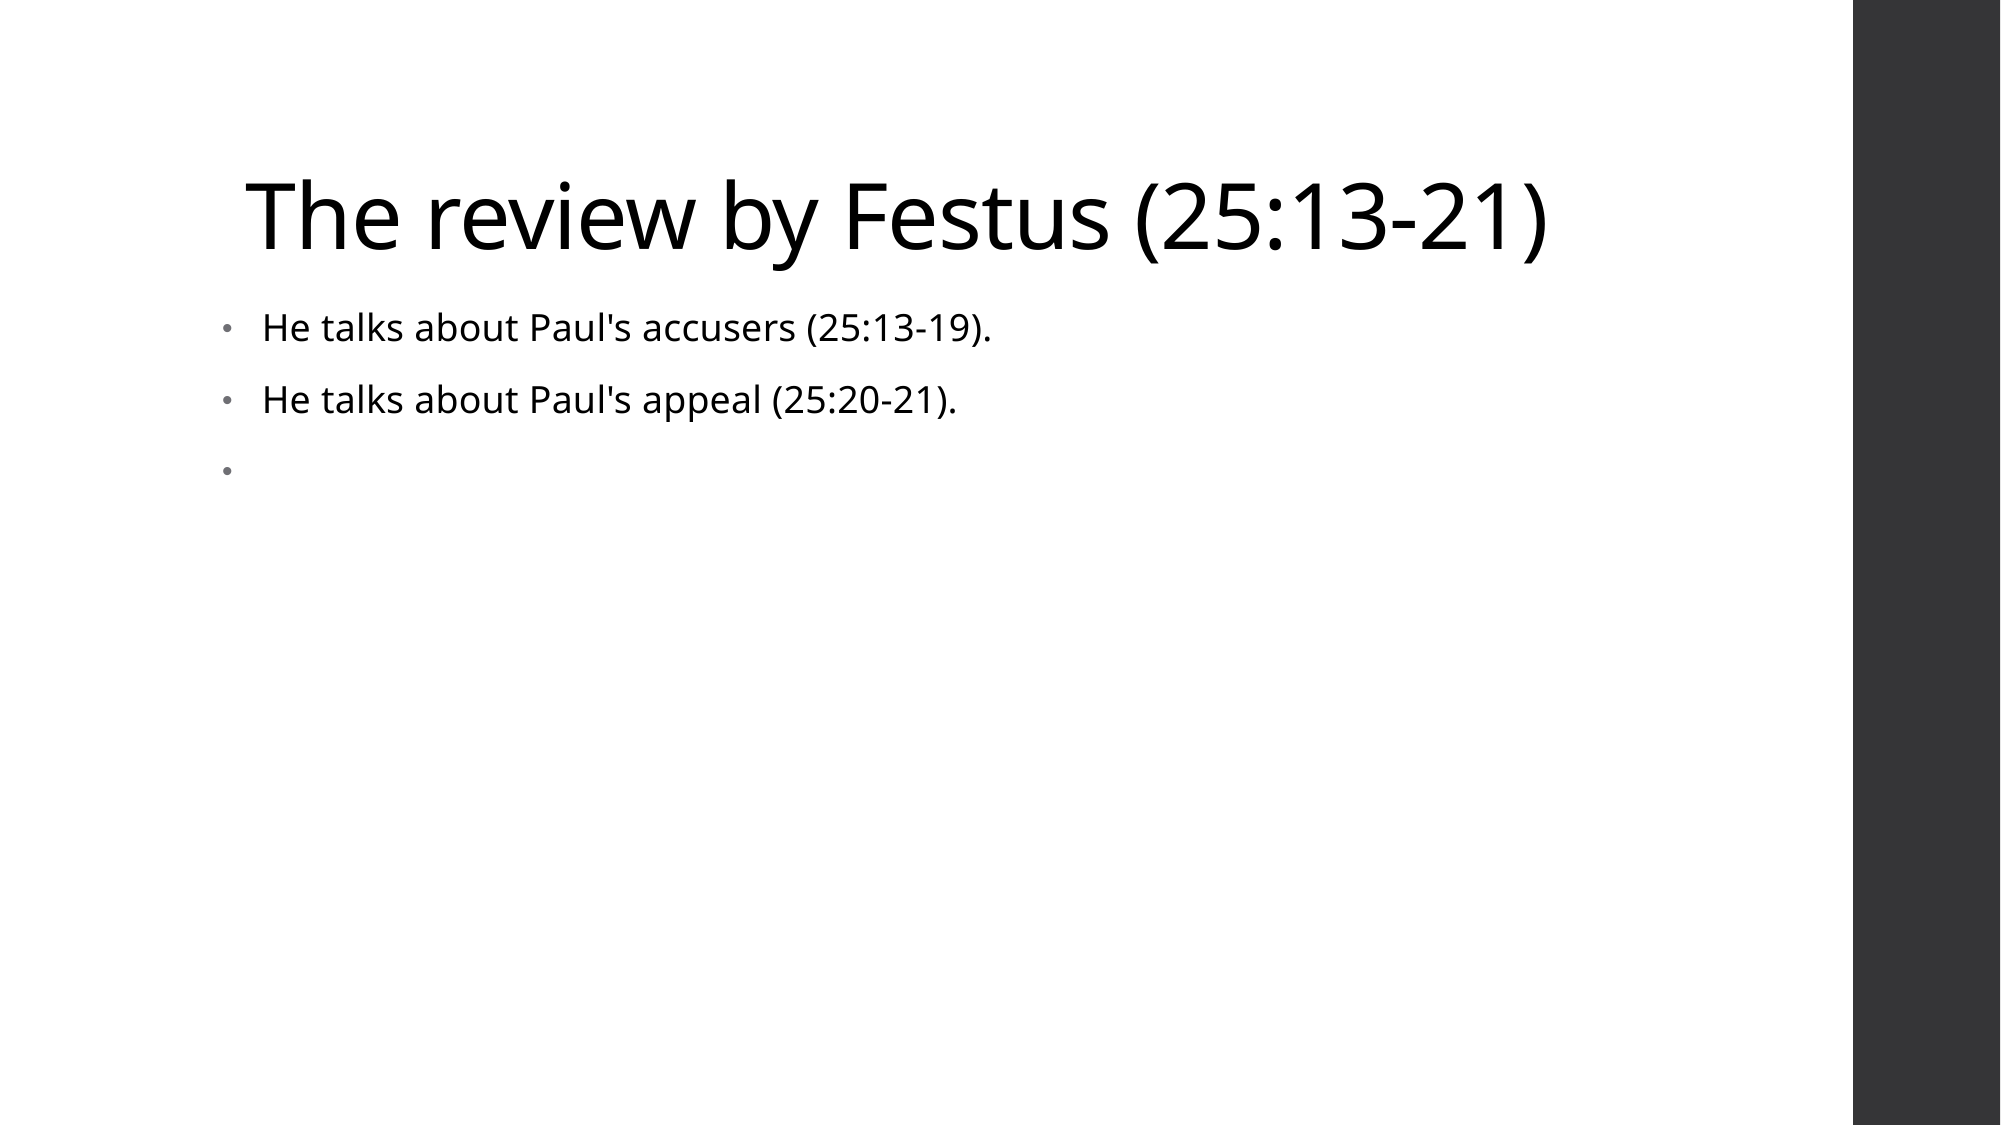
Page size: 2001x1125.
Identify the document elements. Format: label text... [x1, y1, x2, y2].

title The review by Festus (25:13-21) [206, 60, 1797, 278]
list He talks about Paul's accusers (25:13-19). He talks about Paul's appeal (25:20-21). [206, 299, 1617, 1014]
